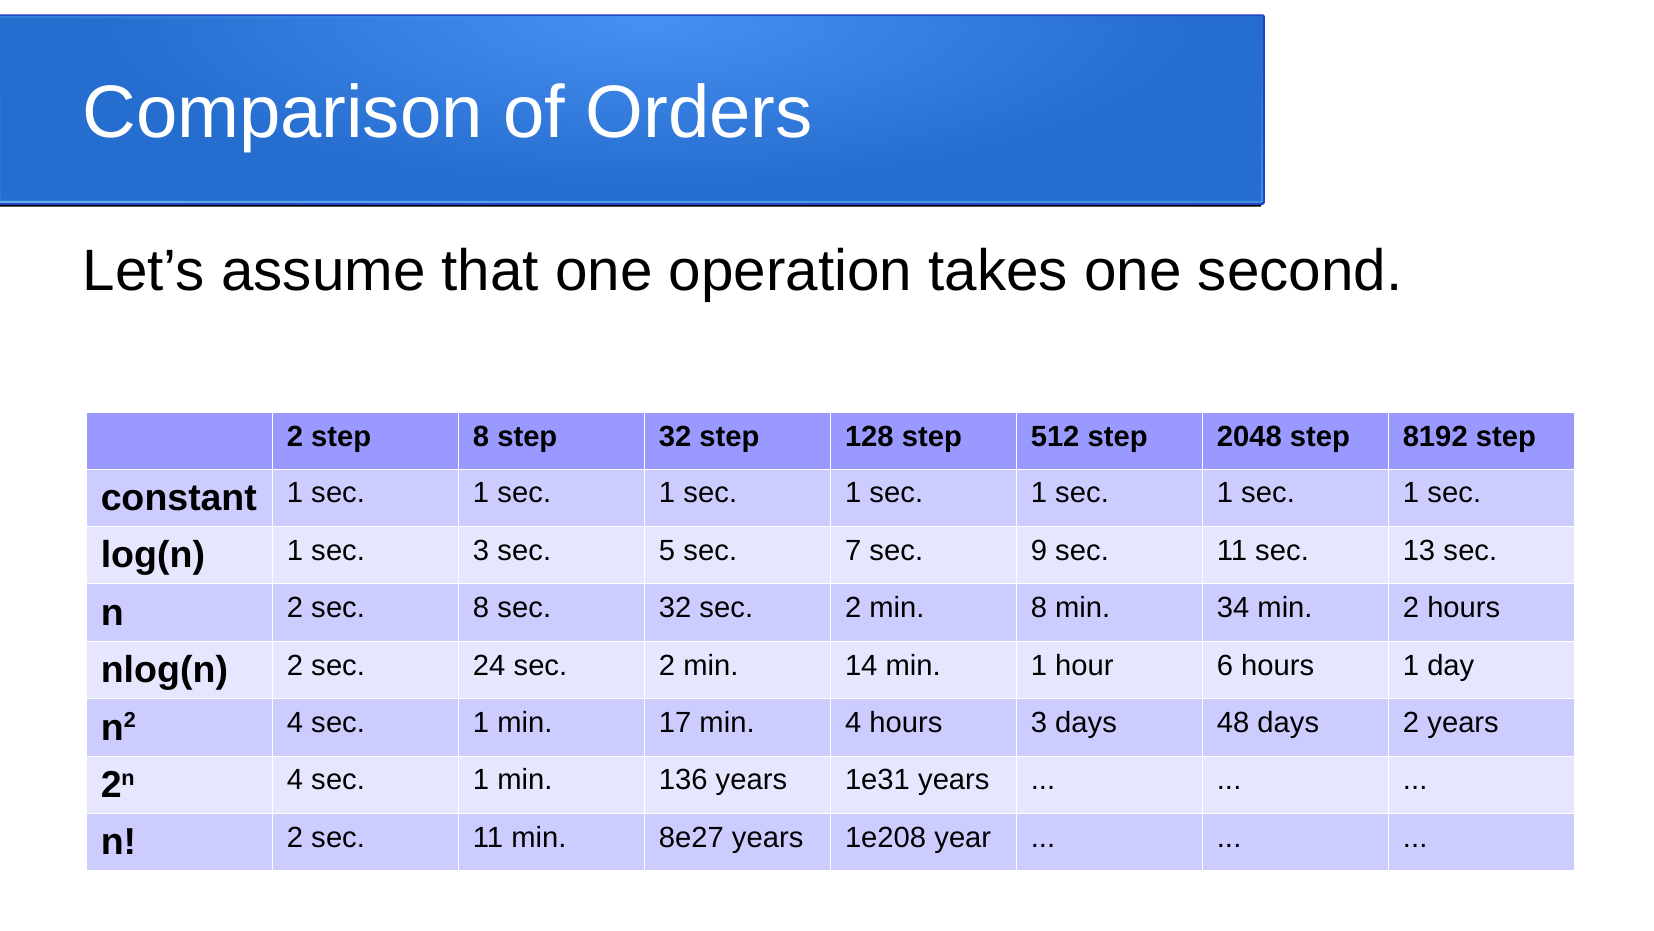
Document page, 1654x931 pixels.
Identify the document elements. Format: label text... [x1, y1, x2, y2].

table_cell 3 sec. [459, 527, 644, 583]
table_cell 1 sec. [1389, 470, 1574, 526]
table_cell 1e208 year [831, 814, 1016, 870]
title Comparison of Orders [82, 35, 1235, 189]
table_header 512 step [1017, 413, 1202, 469]
table_cell 8e27 years [645, 814, 830, 870]
subtitle Let’s assume that one operation takes one second. [82, 224, 1571, 316]
table_cell 17 min. [645, 699, 830, 756]
table_cell 2 min. [645, 642, 830, 698]
table_cell 11 min. [459, 814, 644, 870]
table_cell 11 sec. [1203, 527, 1388, 583]
table_cell 24 sec. [459, 642, 644, 698]
table_cell ... [1389, 814, 1574, 870]
table_cell n [87, 584, 272, 641]
table_cell nlog(n) [87, 642, 272, 698]
table_cell 13 sec. [1389, 527, 1574, 583]
table_cell 1 hour [1017, 642, 1202, 698]
table_cell 1 sec. [1017, 470, 1202, 526]
table_cell 32 sec. [645, 584, 830, 641]
table_cell ... [1203, 757, 1388, 813]
table_cell ... [1389, 757, 1574, 813]
table_cell 48 days [1203, 699, 1388, 756]
table_cell 4 sec. [273, 757, 458, 813]
table_cell 14 min. [831, 642, 1016, 698]
table_cell 1 min. [459, 699, 644, 756]
table_cell 2 hours [1389, 584, 1574, 641]
table_cell 4 sec. [273, 699, 458, 756]
table_cell 2 sec. [273, 584, 458, 641]
table_header 32 step [645, 413, 830, 469]
table_cell 3 days [1017, 699, 1202, 756]
table_cell 34 min. [1203, 584, 1388, 641]
table_cell 1 sec. [645, 470, 830, 526]
table_cell 2 sec. [273, 814, 458, 870]
table_cell 1 min. [459, 757, 644, 813]
table_header [87, 413, 272, 469]
table_cell 8 sec. [459, 584, 644, 641]
table_cell 2 years [1389, 699, 1574, 756]
table_cell 2 sec. [273, 642, 458, 698]
table_cell 8 min. [1017, 584, 1202, 641]
table_header 2 step [273, 413, 458, 469]
table_cell 2 min. [831, 584, 1016, 641]
table_cell n! [87, 814, 272, 870]
table_cell n2 [87, 699, 272, 756]
table_cell ... [1017, 814, 1202, 870]
table_cell 1 sec. [273, 470, 458, 526]
table_cell 2n [87, 757, 272, 813]
table_header 8192 step [1389, 413, 1574, 469]
table_cell 6 hours [1203, 642, 1388, 698]
table_cell 7 sec. [831, 527, 1016, 583]
table_header 128 step [831, 413, 1016, 469]
table_cell 1 sec. [1203, 470, 1388, 526]
table_cell 1 sec. [459, 470, 644, 526]
table_cell ... [1017, 757, 1202, 813]
table_cell log(n) [87, 527, 272, 583]
table_cell 5 sec. [645, 527, 830, 583]
table_header 8 step [459, 413, 644, 469]
table_cell 1 day [1389, 642, 1574, 698]
table_cell 1 sec. [831, 470, 1016, 526]
table_cell 136 years [645, 757, 830, 813]
table_cell constant [87, 470, 272, 526]
table_cell ... [1203, 814, 1388, 870]
table_cell 1e31 years [831, 757, 1016, 813]
table_header 2048 step [1203, 413, 1388, 469]
table_cell 4 hours [831, 699, 1016, 756]
table_cell 1 sec. [273, 527, 458, 583]
table_cell 9 sec. [1017, 527, 1202, 583]
